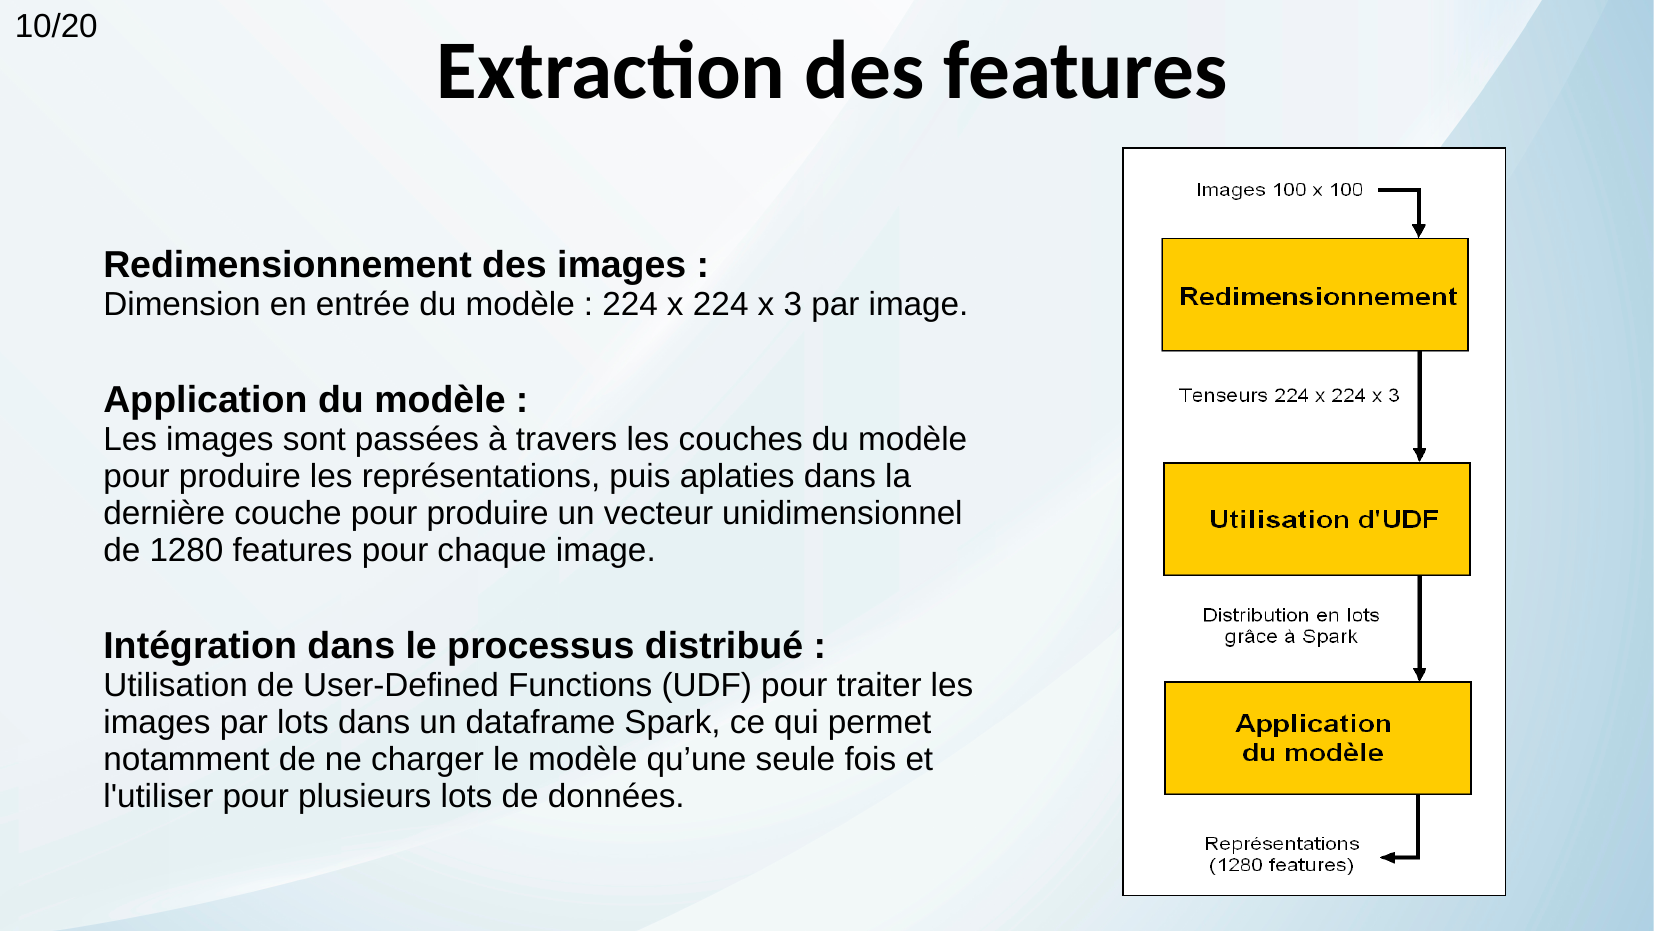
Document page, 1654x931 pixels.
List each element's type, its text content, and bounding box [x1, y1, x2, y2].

picture [0, 0, 1654, 931]
text_box 10/20 [0, 0, 88, 60]
title Extraction des features [88, 0, 1577, 156]
text_box Redimensionnement des images : Dimension en entrée du modèle : 224 x 224 x 3 par image. Application du modèle : Les images sont passées à travers les couches du modèle pour produire les représentations, puis aplaties dans la dernière couche pour produire un vecteur unidimensionnel de 1280 features pour chaque image. Intégration dans le processus distribué : Utilisation de User-Defined Functions (UDF) pour traiter les images par lots dans un dataframe Spark, ce qui permet notamment de ne charger le modèle qu’une seule fois et l'utiliser pour plusieurs lots de données. [88, 236, 1004, 822]
